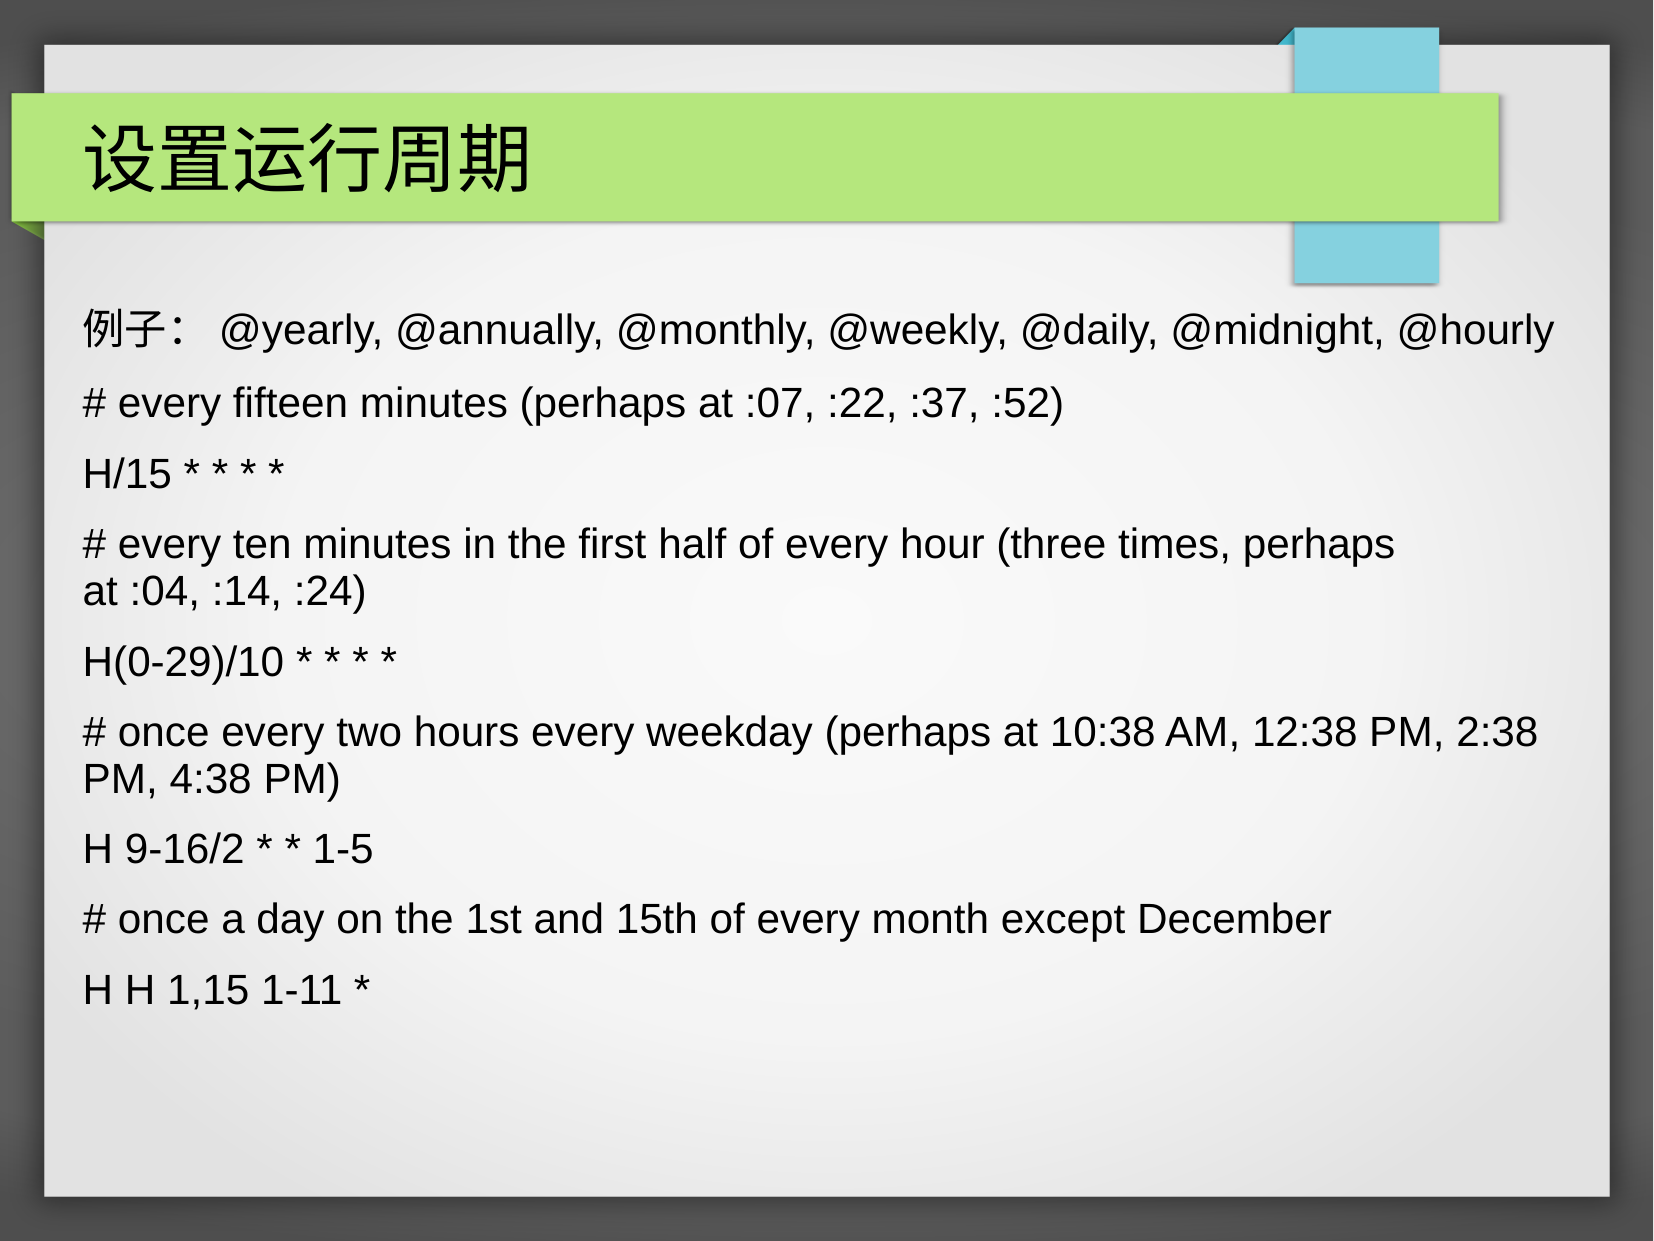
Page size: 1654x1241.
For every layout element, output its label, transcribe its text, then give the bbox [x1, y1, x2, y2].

list 例子：@yearly, @annually, @monthly, @weekly, @daily, @midnight, @hourly # every fifteen minutes (perhaps at :07, :22, :37, :52) H/15 * * * * # every ten minutes in the first half of every hour (three times, perhaps at :04, :14, :24) H(0-29)/10 * * * * # once every two hours every weekday (perhaps at 10:38 AM, 12:38 PM, 2:38 PM, 4:38 PM) H 9-16/2 * * 1-5 # once a day on the 1st and 15th of every month except December H H 1,15 1-11 * [82, 295, 1571, 1015]
title 设置运行周期 [82, 94, 1264, 213]
picture [0, 0, 1654, 1241]
